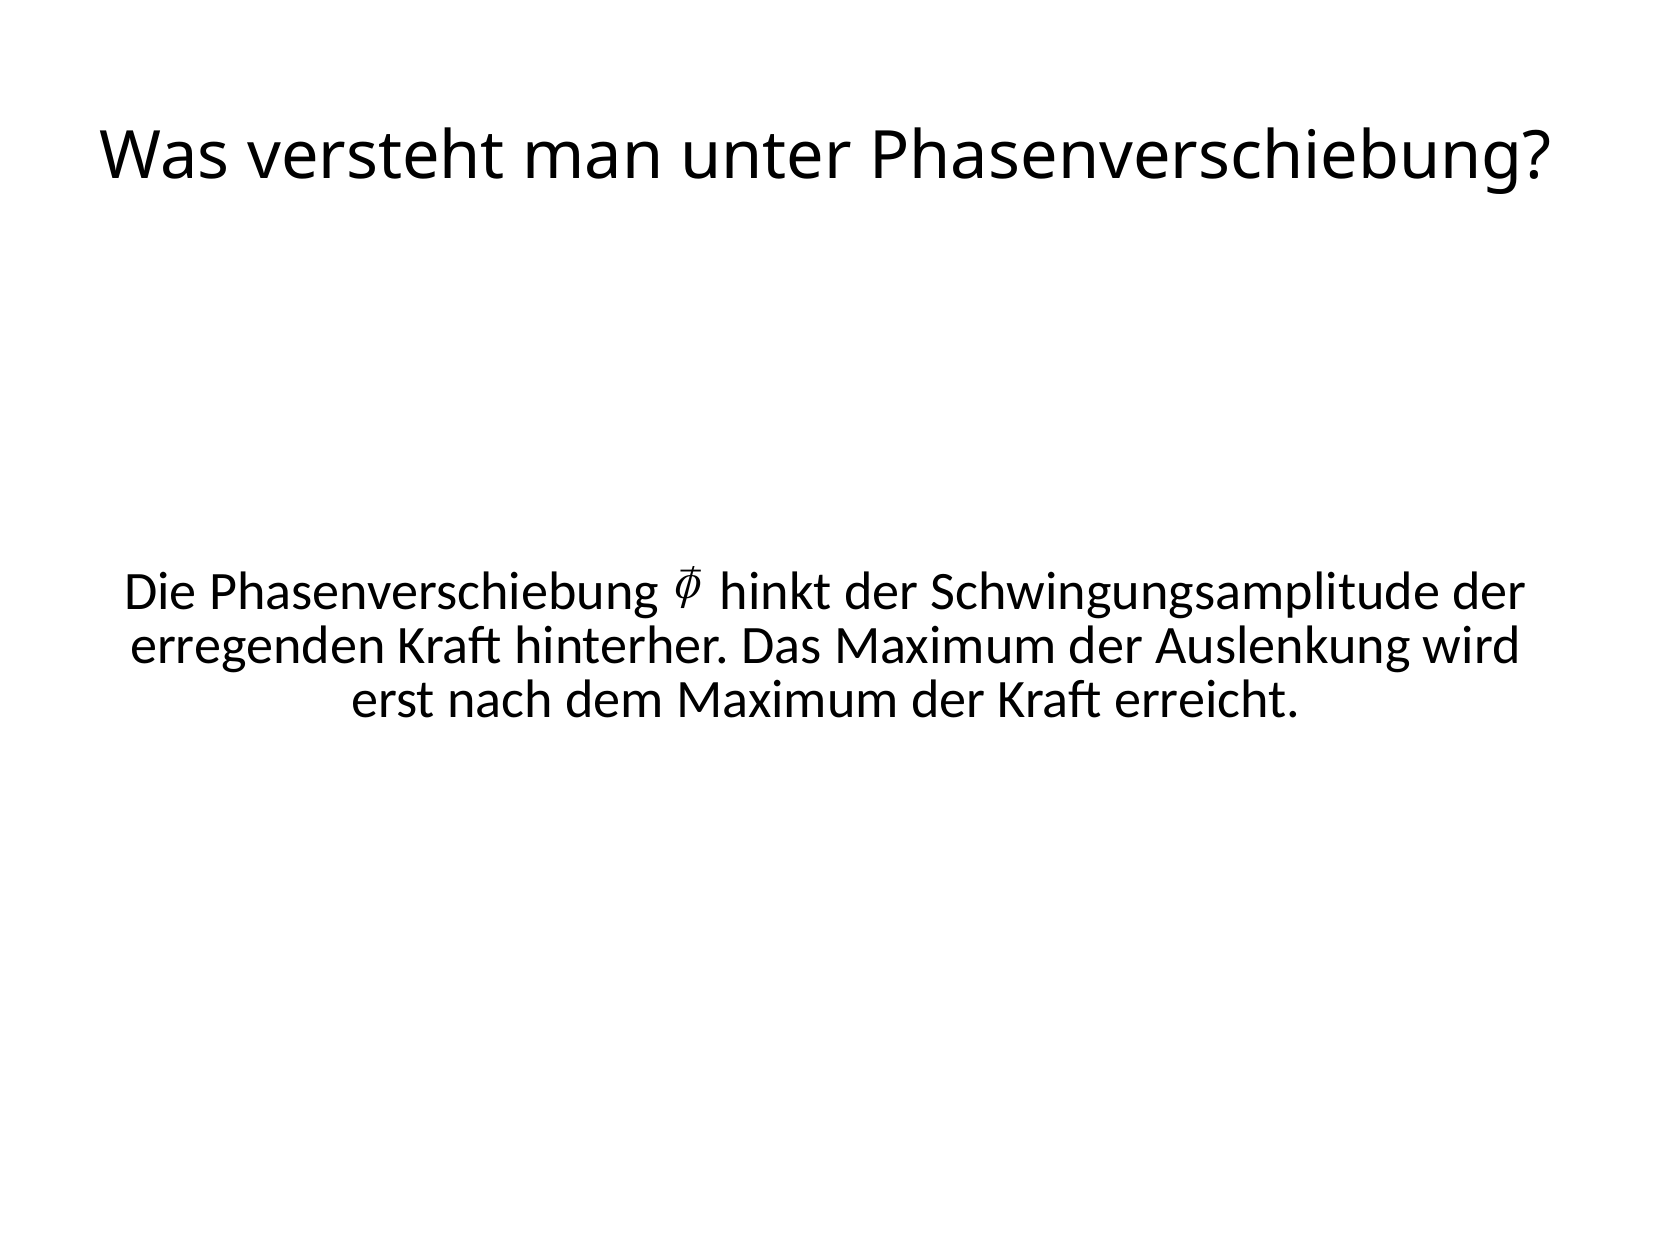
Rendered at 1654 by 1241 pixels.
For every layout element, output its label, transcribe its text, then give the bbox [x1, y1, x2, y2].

subtitle Die Phasenverschiebung hinkt der Schwingungsamplitude der erregenden Kraft hinterher. Das Maximum der Auslenkung wird erst nach dem Maximum der Kraft erreicht. [82, 290, 1571, 1010]
chart [665, 566, 715, 611]
title Was versteht man unter Phasenverschiebung? [82, 49, 1571, 257]
